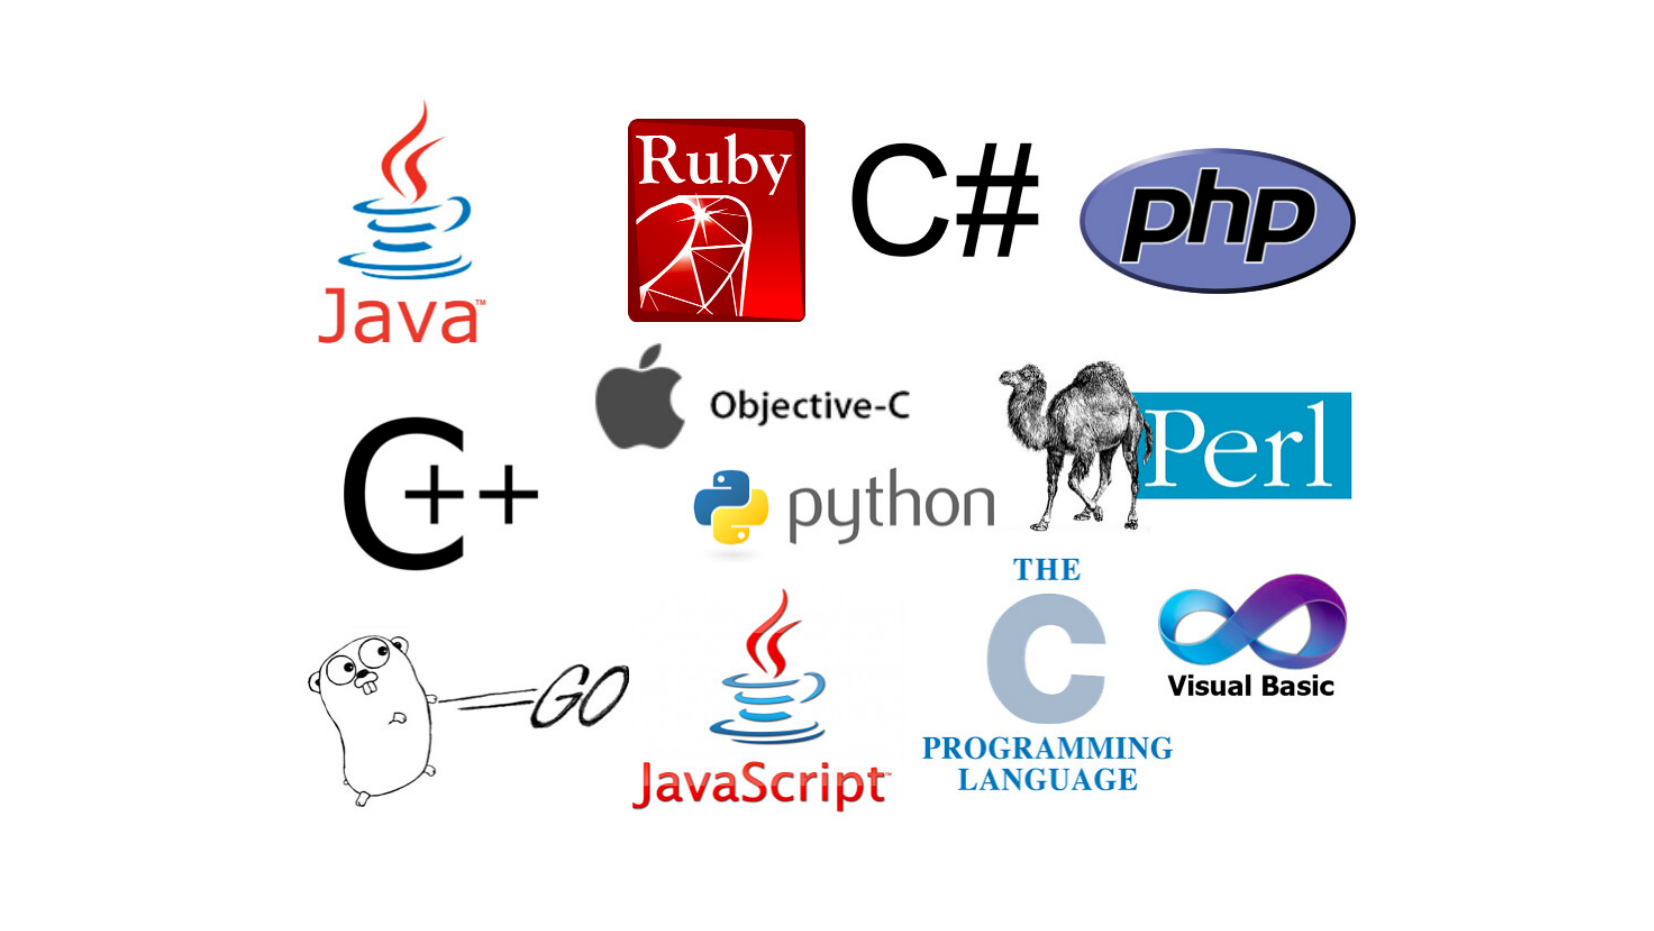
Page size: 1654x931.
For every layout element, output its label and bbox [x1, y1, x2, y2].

picture [300, 93, 1366, 826]
